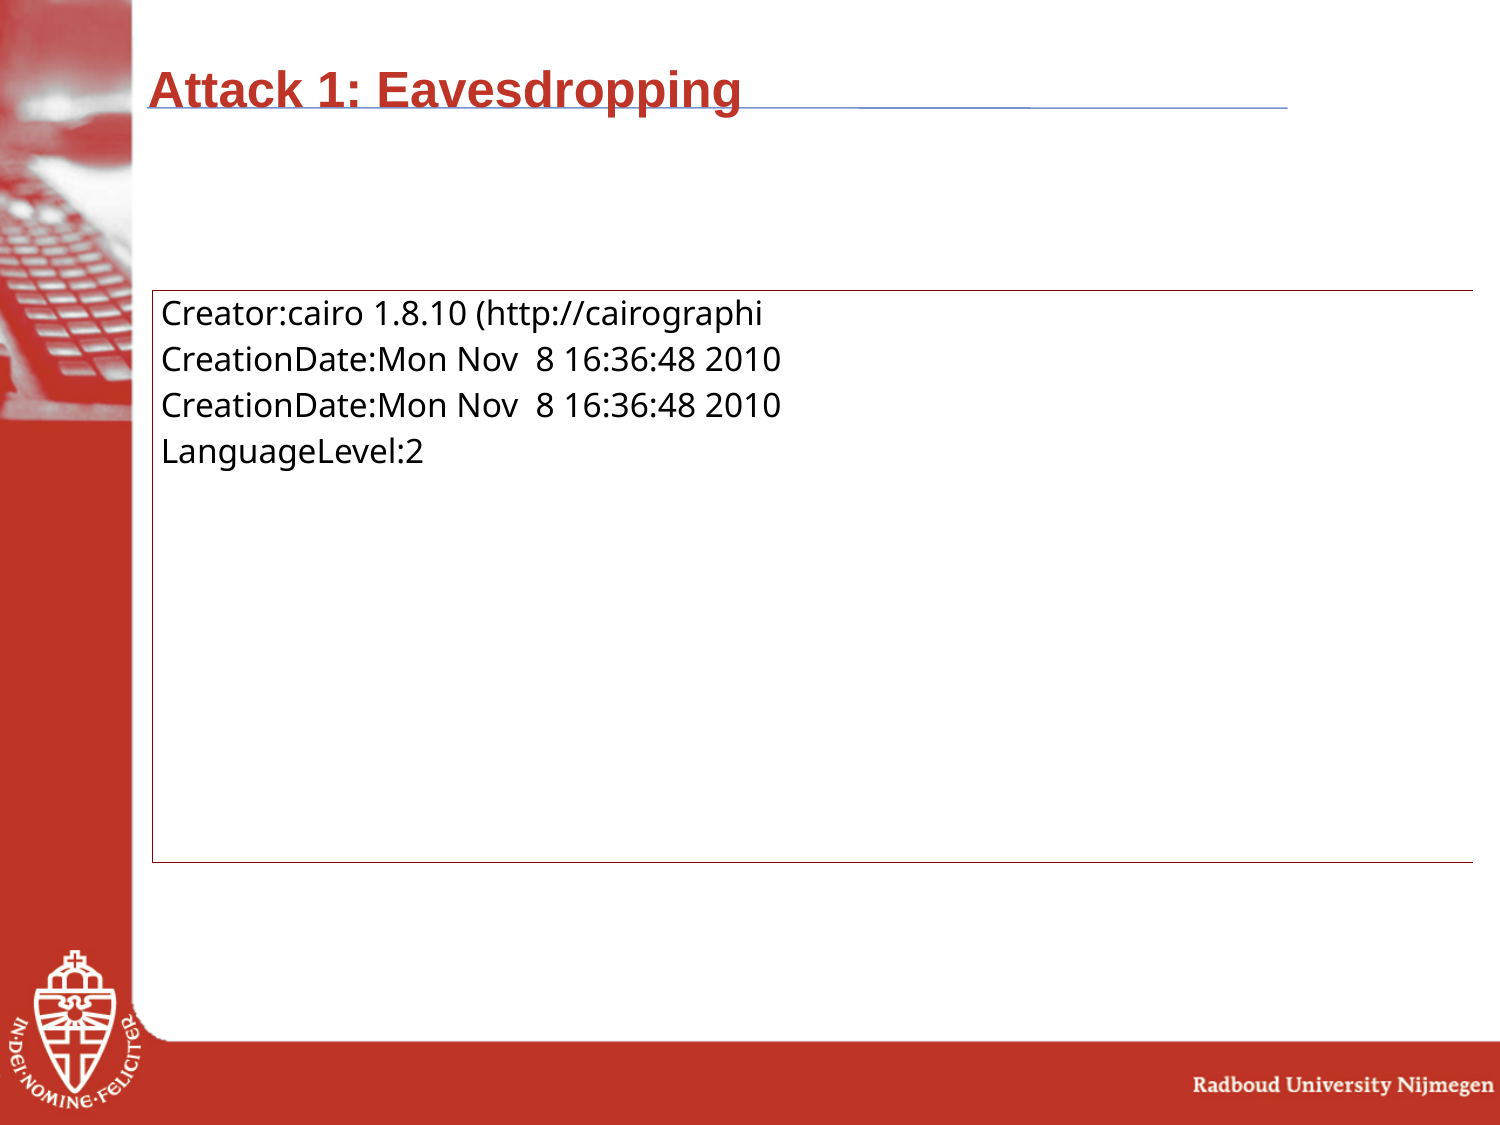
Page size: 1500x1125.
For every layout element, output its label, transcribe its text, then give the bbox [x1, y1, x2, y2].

title Attack 1: Eavesdropping [147, 0, 1491, 122]
picture [0, 0, 1500, 1125]
